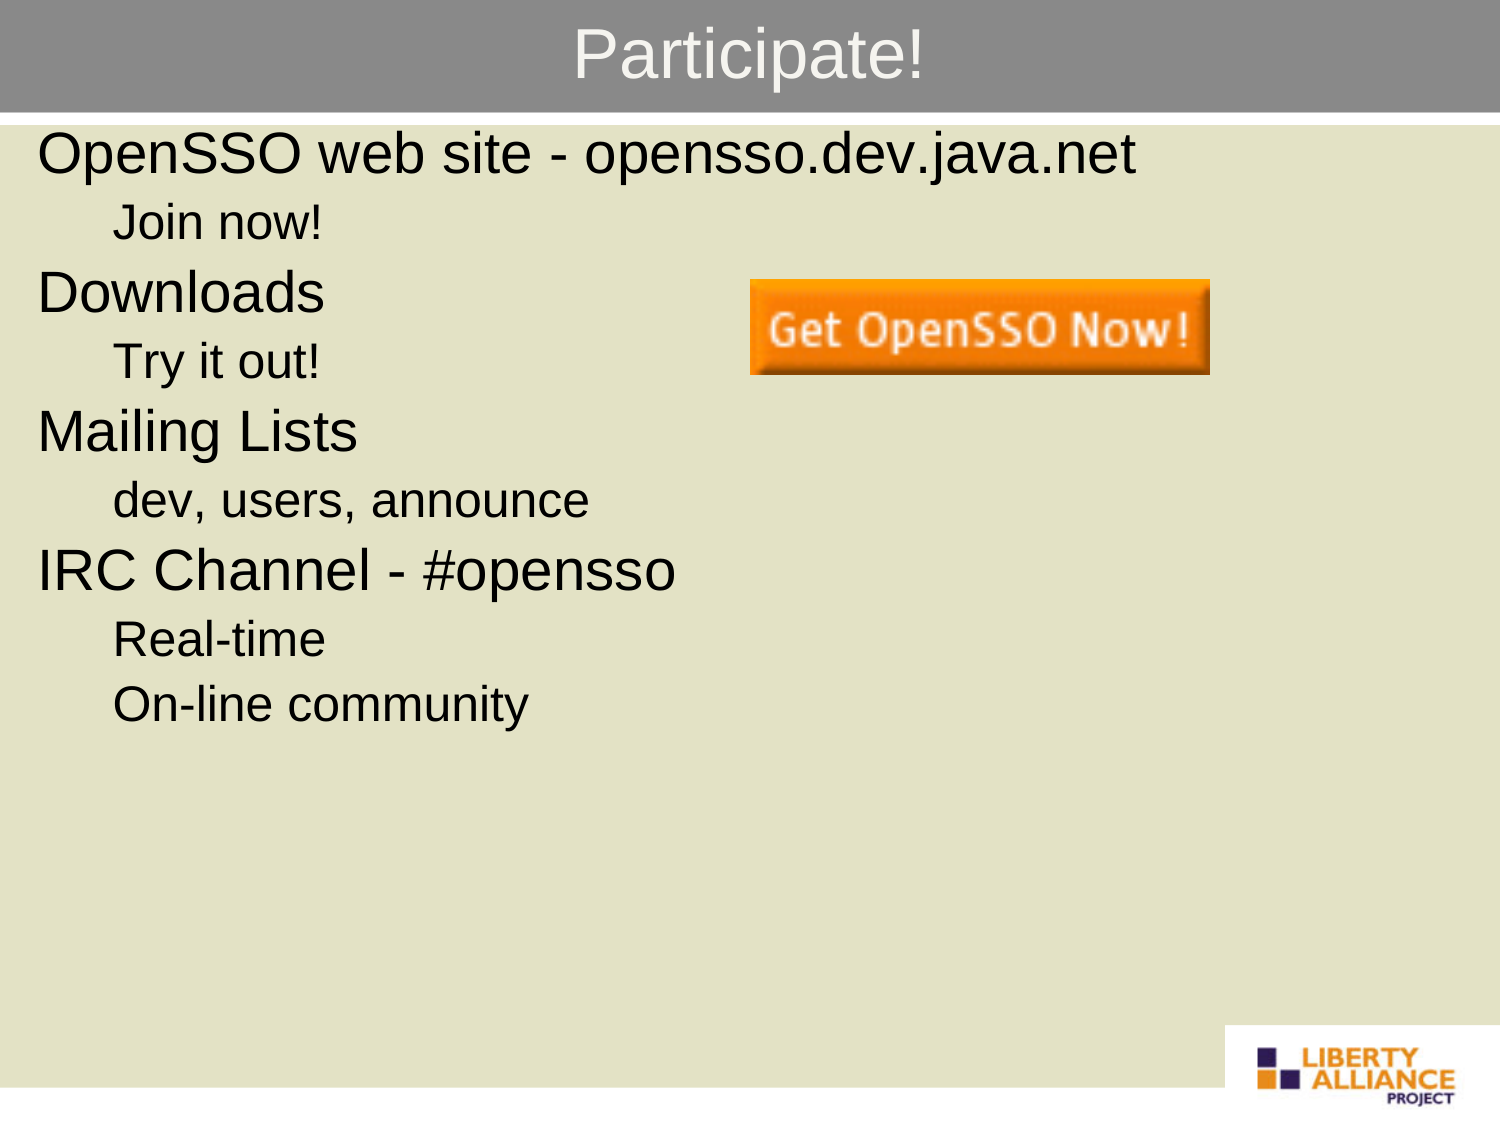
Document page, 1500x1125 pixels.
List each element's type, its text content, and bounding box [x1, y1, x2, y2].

title Participate! [112, 0, 1388, 113]
list OpenSSO web site - opensso.dev.java.net Join now! Downloads Try it out! Mailing Lists dev, users, announce IRC Channel - #opensso Real-time On-line community [37, 125, 1463, 1013]
picture [1237, 1027, 1500, 1125]
picture [750, 279, 1210, 376]
